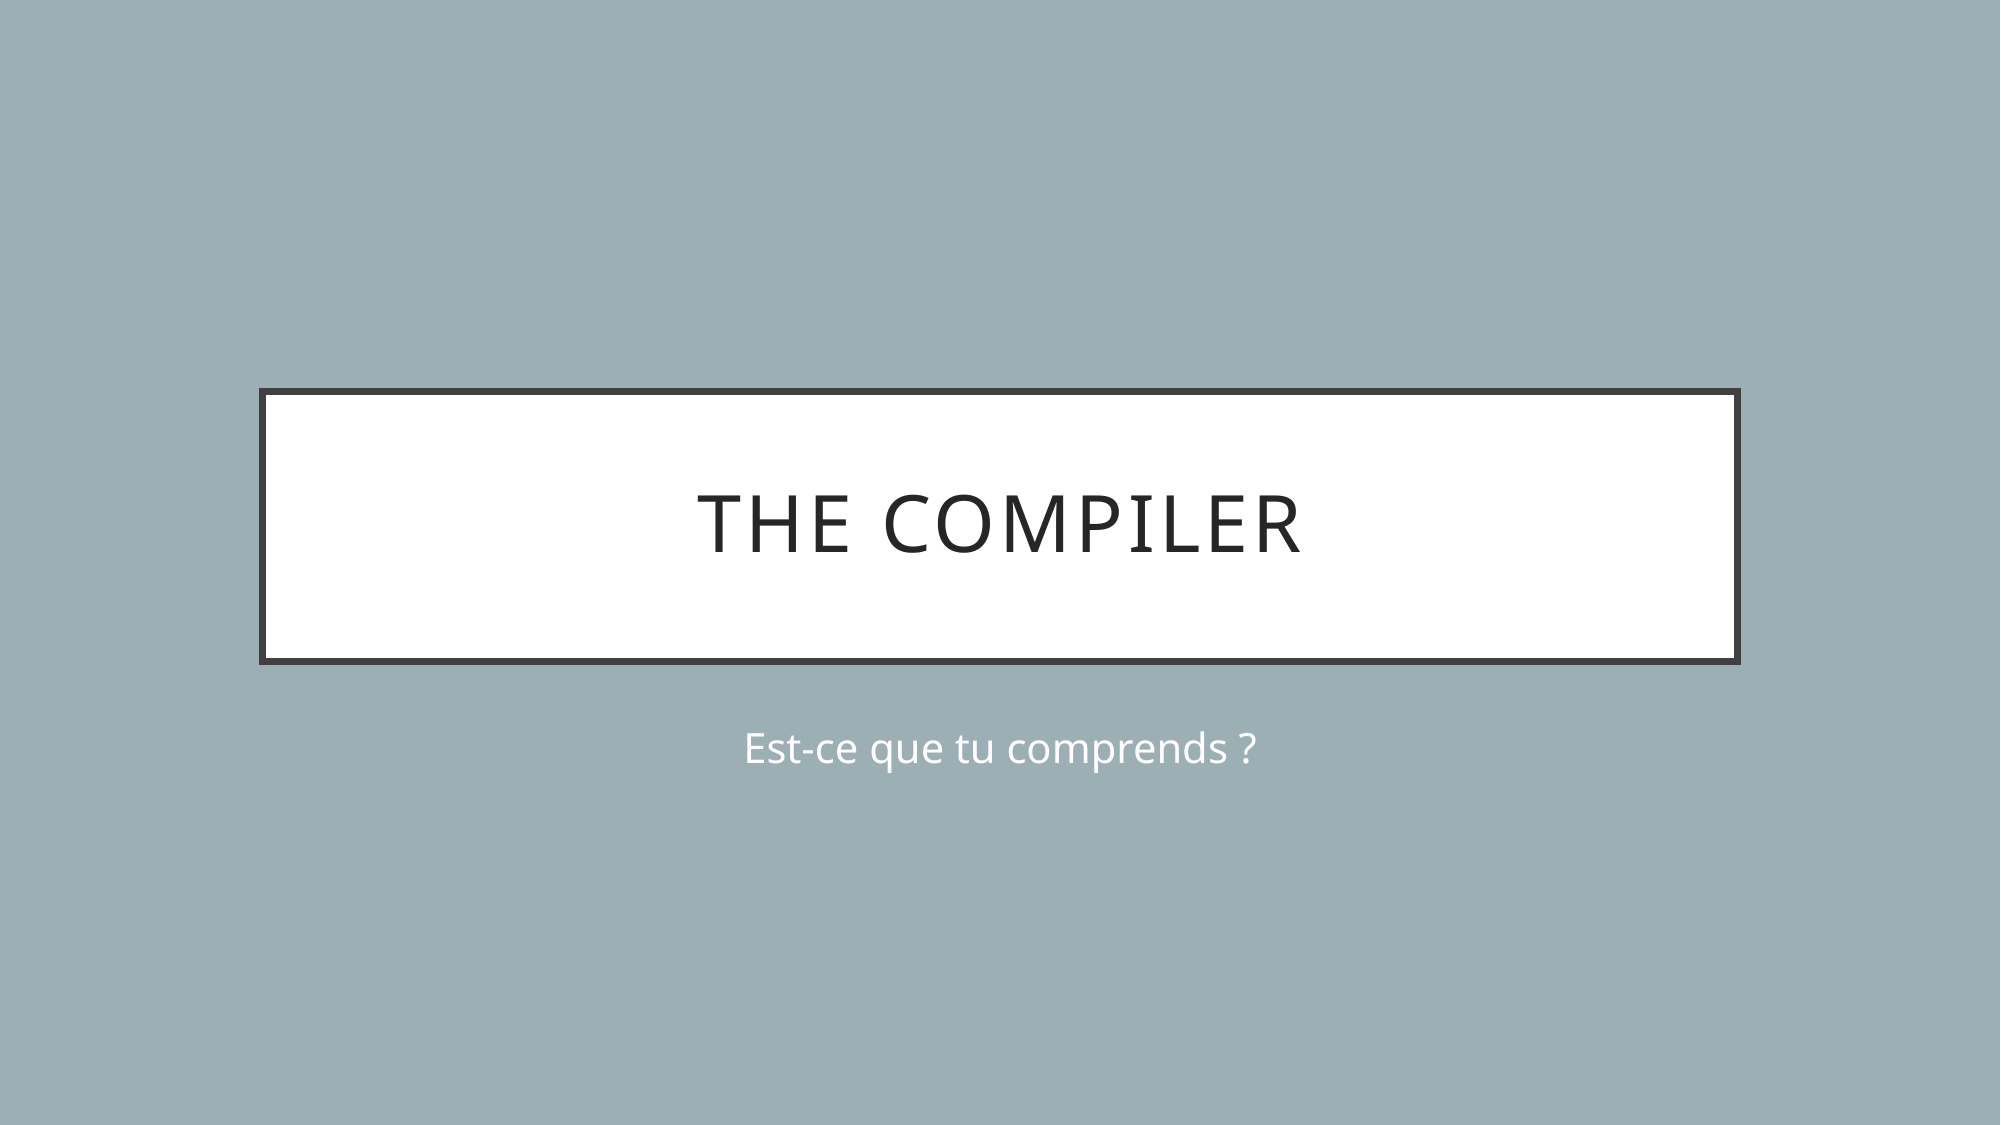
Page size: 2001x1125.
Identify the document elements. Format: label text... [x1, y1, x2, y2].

title The compiler [262, 391, 1738, 662]
subtitle Est-ce que tu comprends ? [442, 713, 1558, 918]
